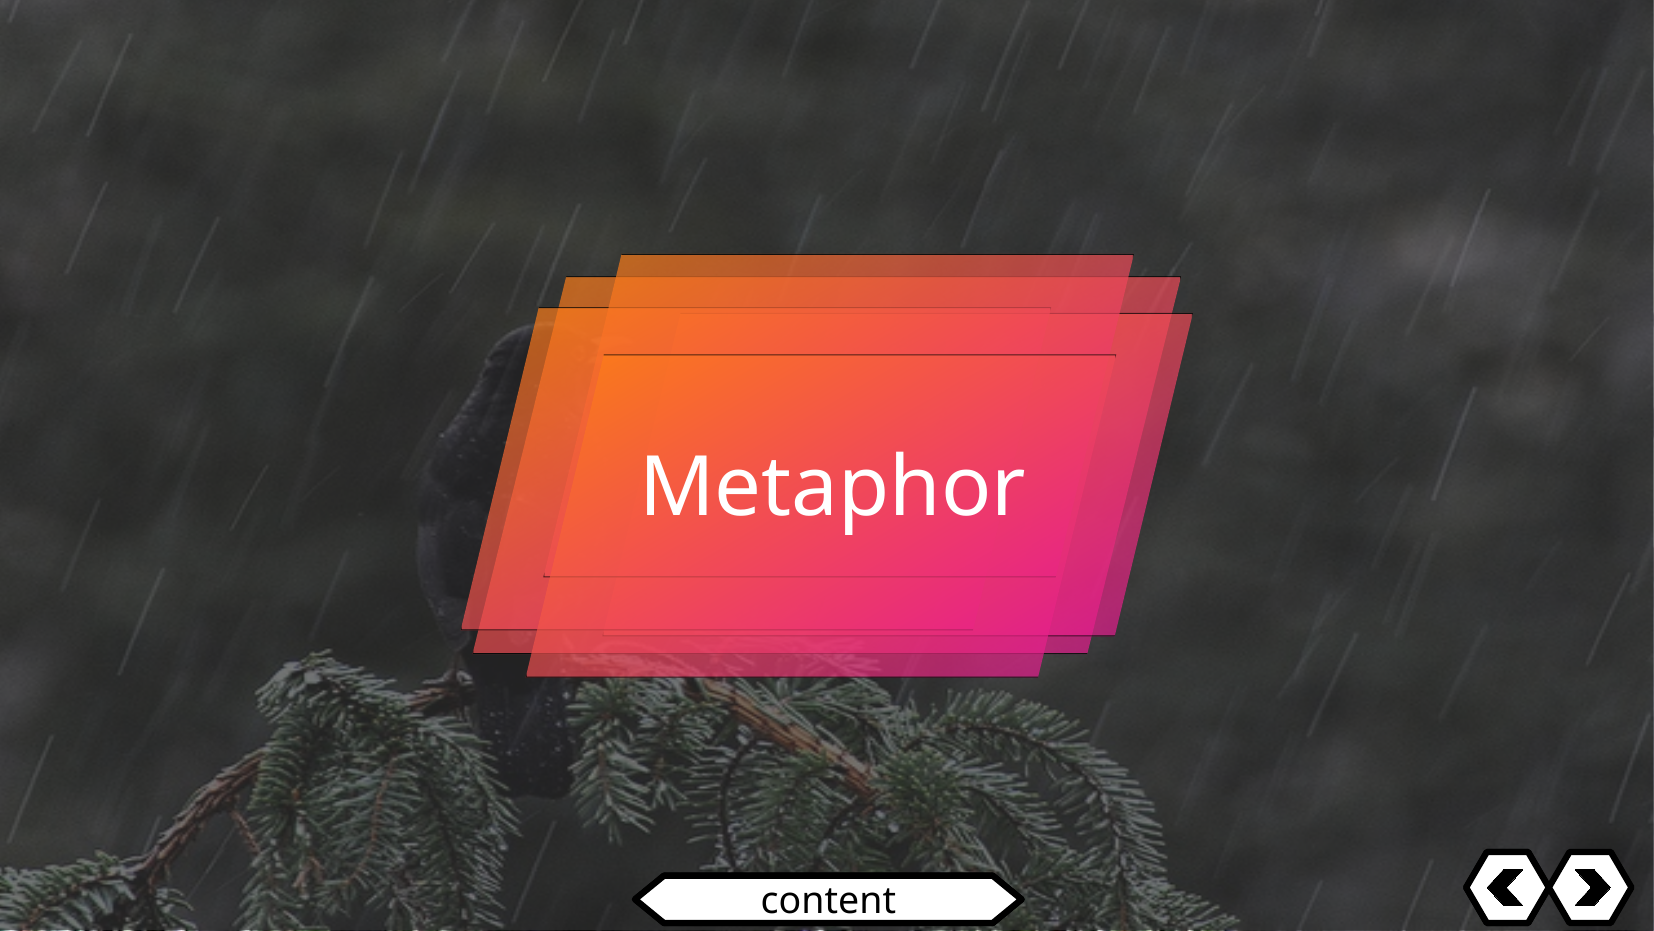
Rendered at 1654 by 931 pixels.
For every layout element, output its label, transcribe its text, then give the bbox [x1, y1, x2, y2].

text_box content [635, 875, 1022, 924]
text_box Metaphor [620, 419, 1046, 518]
text_box POETIC DEVICES [60, 846, 510, 920]
text_box [0, 0, 1654, 931]
